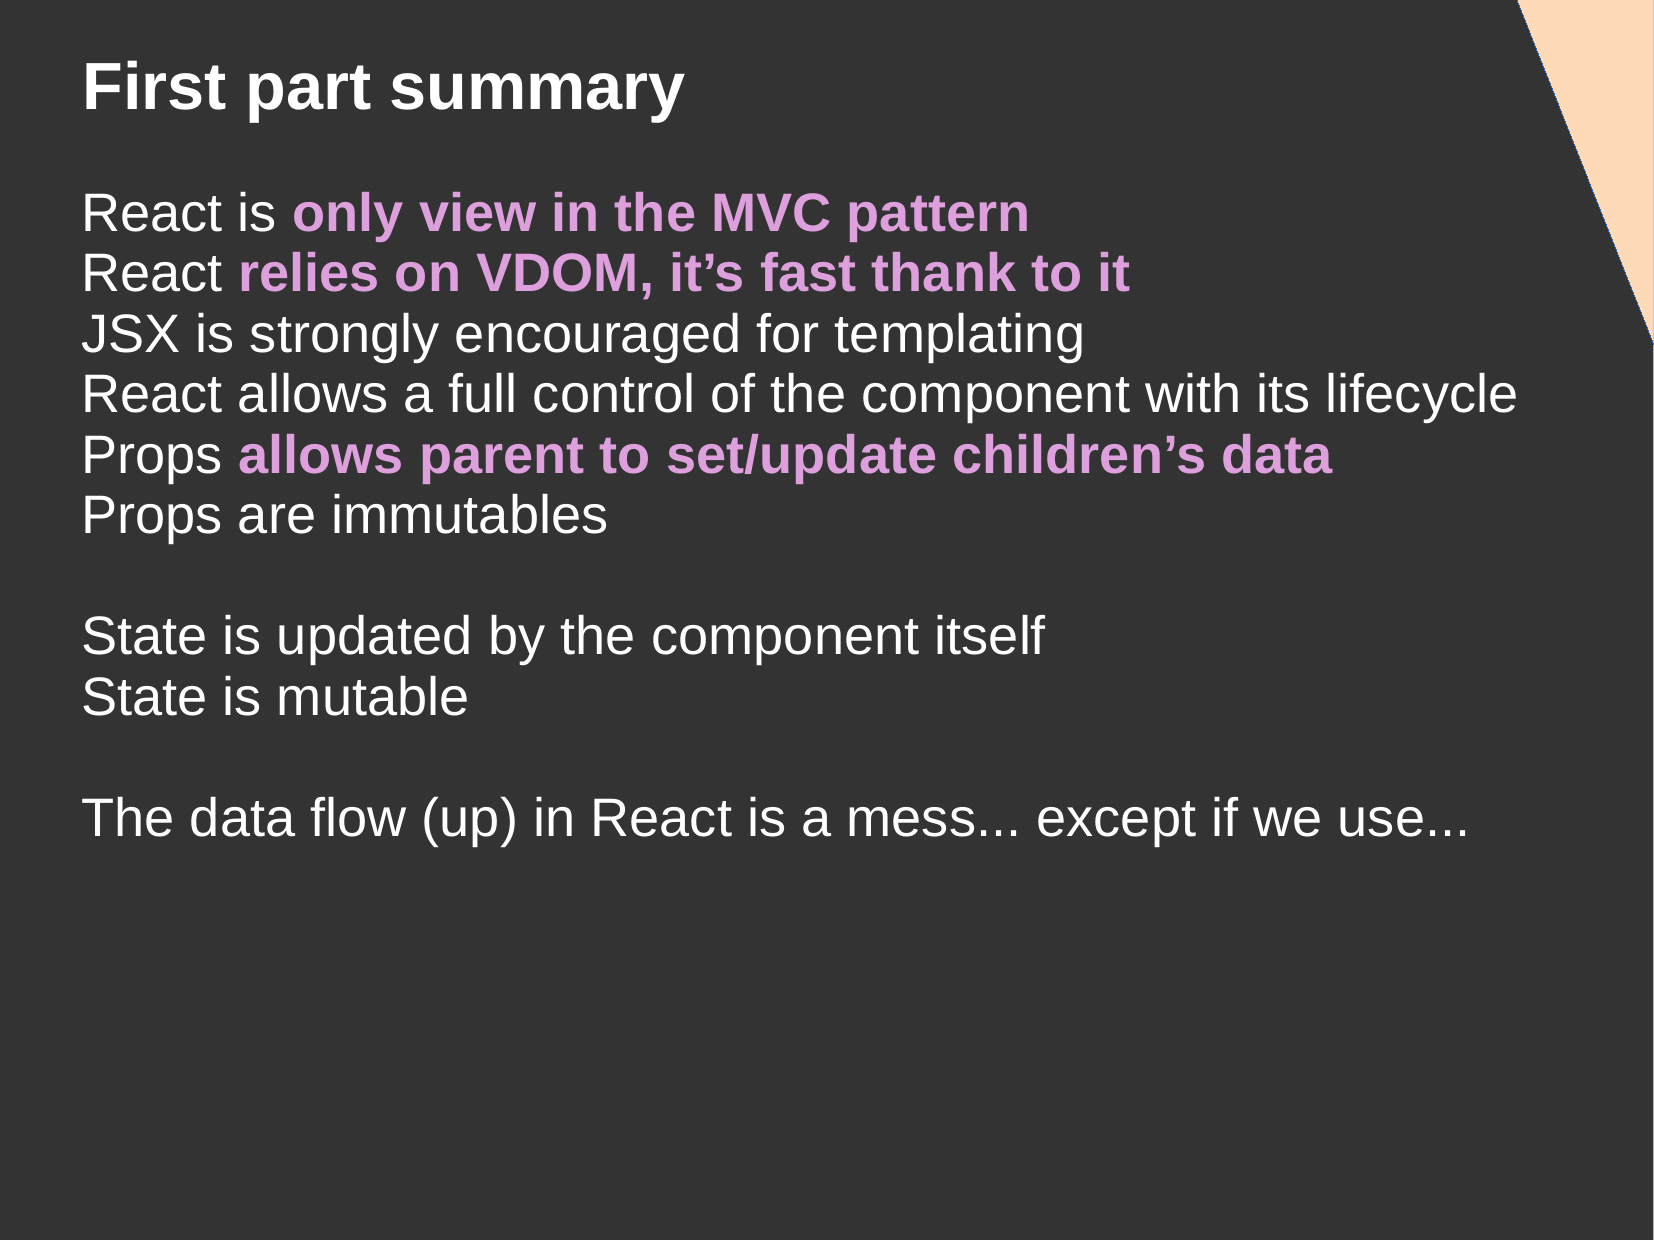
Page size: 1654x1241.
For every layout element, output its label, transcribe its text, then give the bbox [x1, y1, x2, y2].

title First part summary [82, 49, 1111, 125]
title React is only view in the MVC pattern React relies on VDOM, it’s fast thank to it JSX is strongly encouraged for templating React allows a full control of the component with its lifecycle Props allows parent to set/update children’s data Props are immutables State is updated by the component itself State is mutable The data flow (up) in React is a mess... except if we use... [81, 182, 1654, 946]
text_box [1517, 0, 1654, 345]
